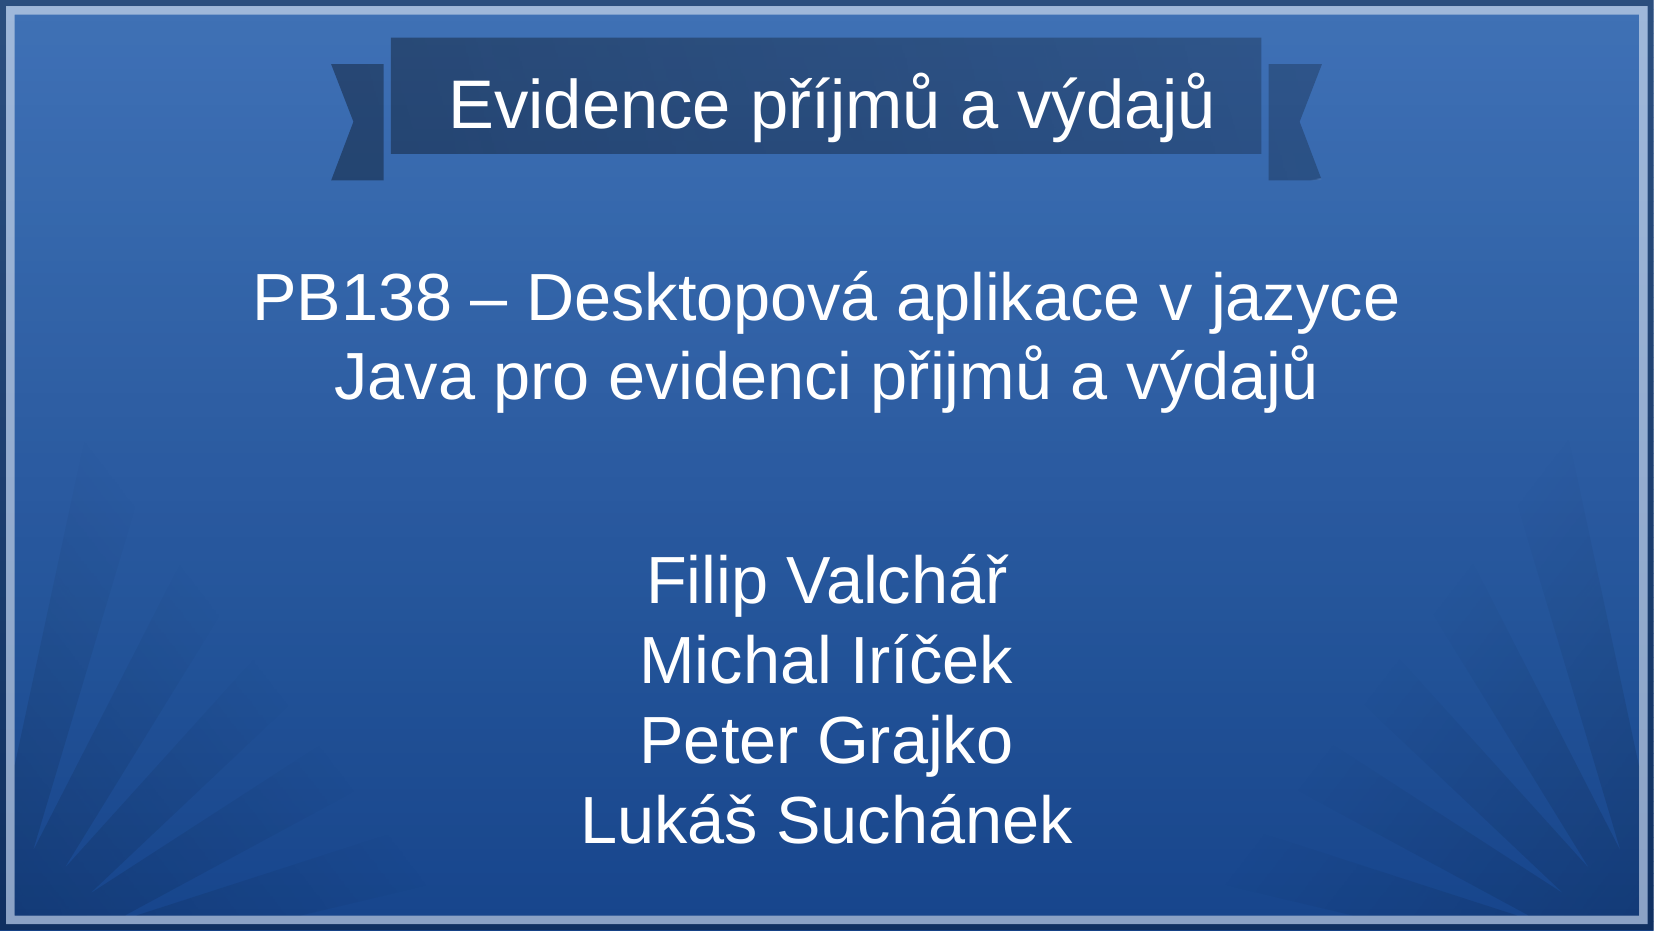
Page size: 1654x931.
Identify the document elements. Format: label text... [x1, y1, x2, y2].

subtitle PB138 – Desktopová aplikace v jazyce Java pro evidenci přijmů a výdajů Filip Valchář Michal Iríček Peter Grajko Lukáš Suchánek [236, 253, 1418, 858]
title Evidence příjmů a výdajů [283, 24, 1382, 178]
